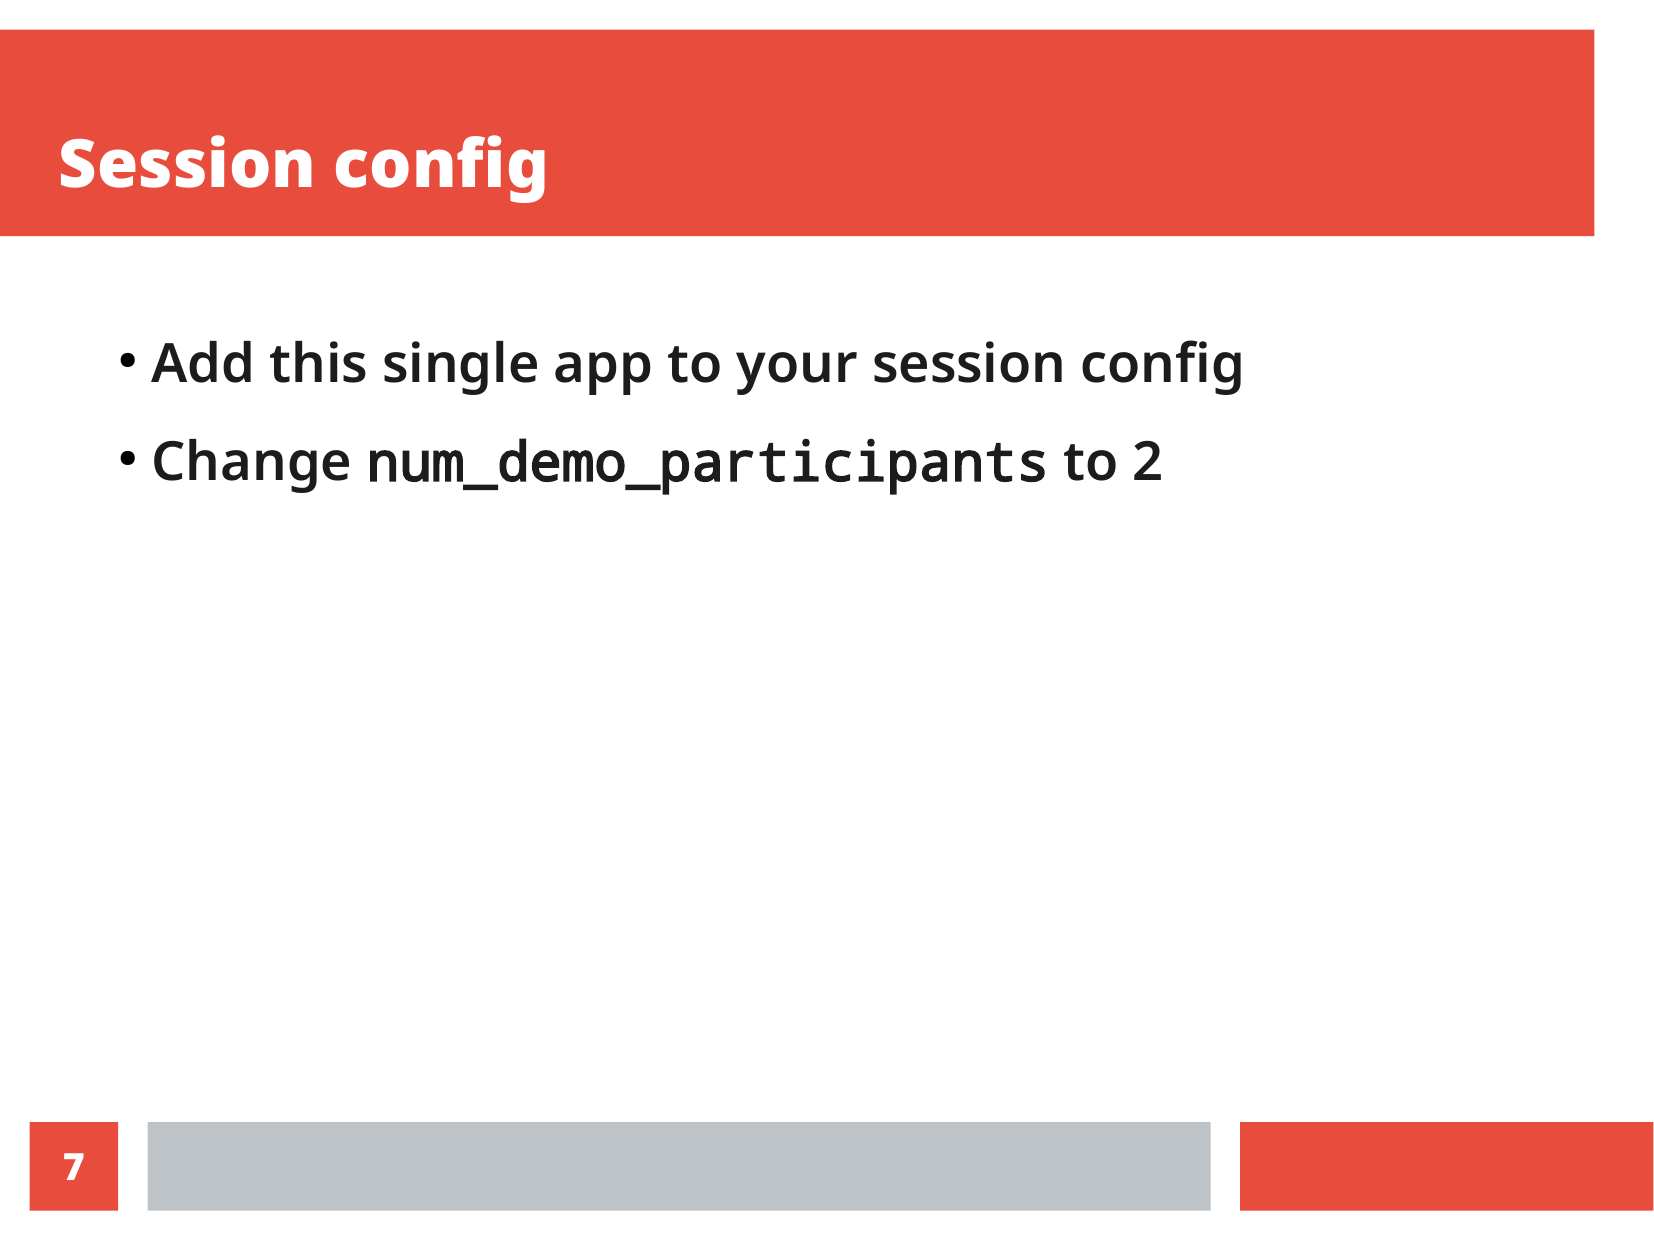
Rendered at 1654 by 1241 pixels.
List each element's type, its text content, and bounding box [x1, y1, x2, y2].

title Session config [59, 59, 1595, 207]
list Add this single app to your session config Change num_demo_participants to 2 [59, 324, 1565, 1093]
